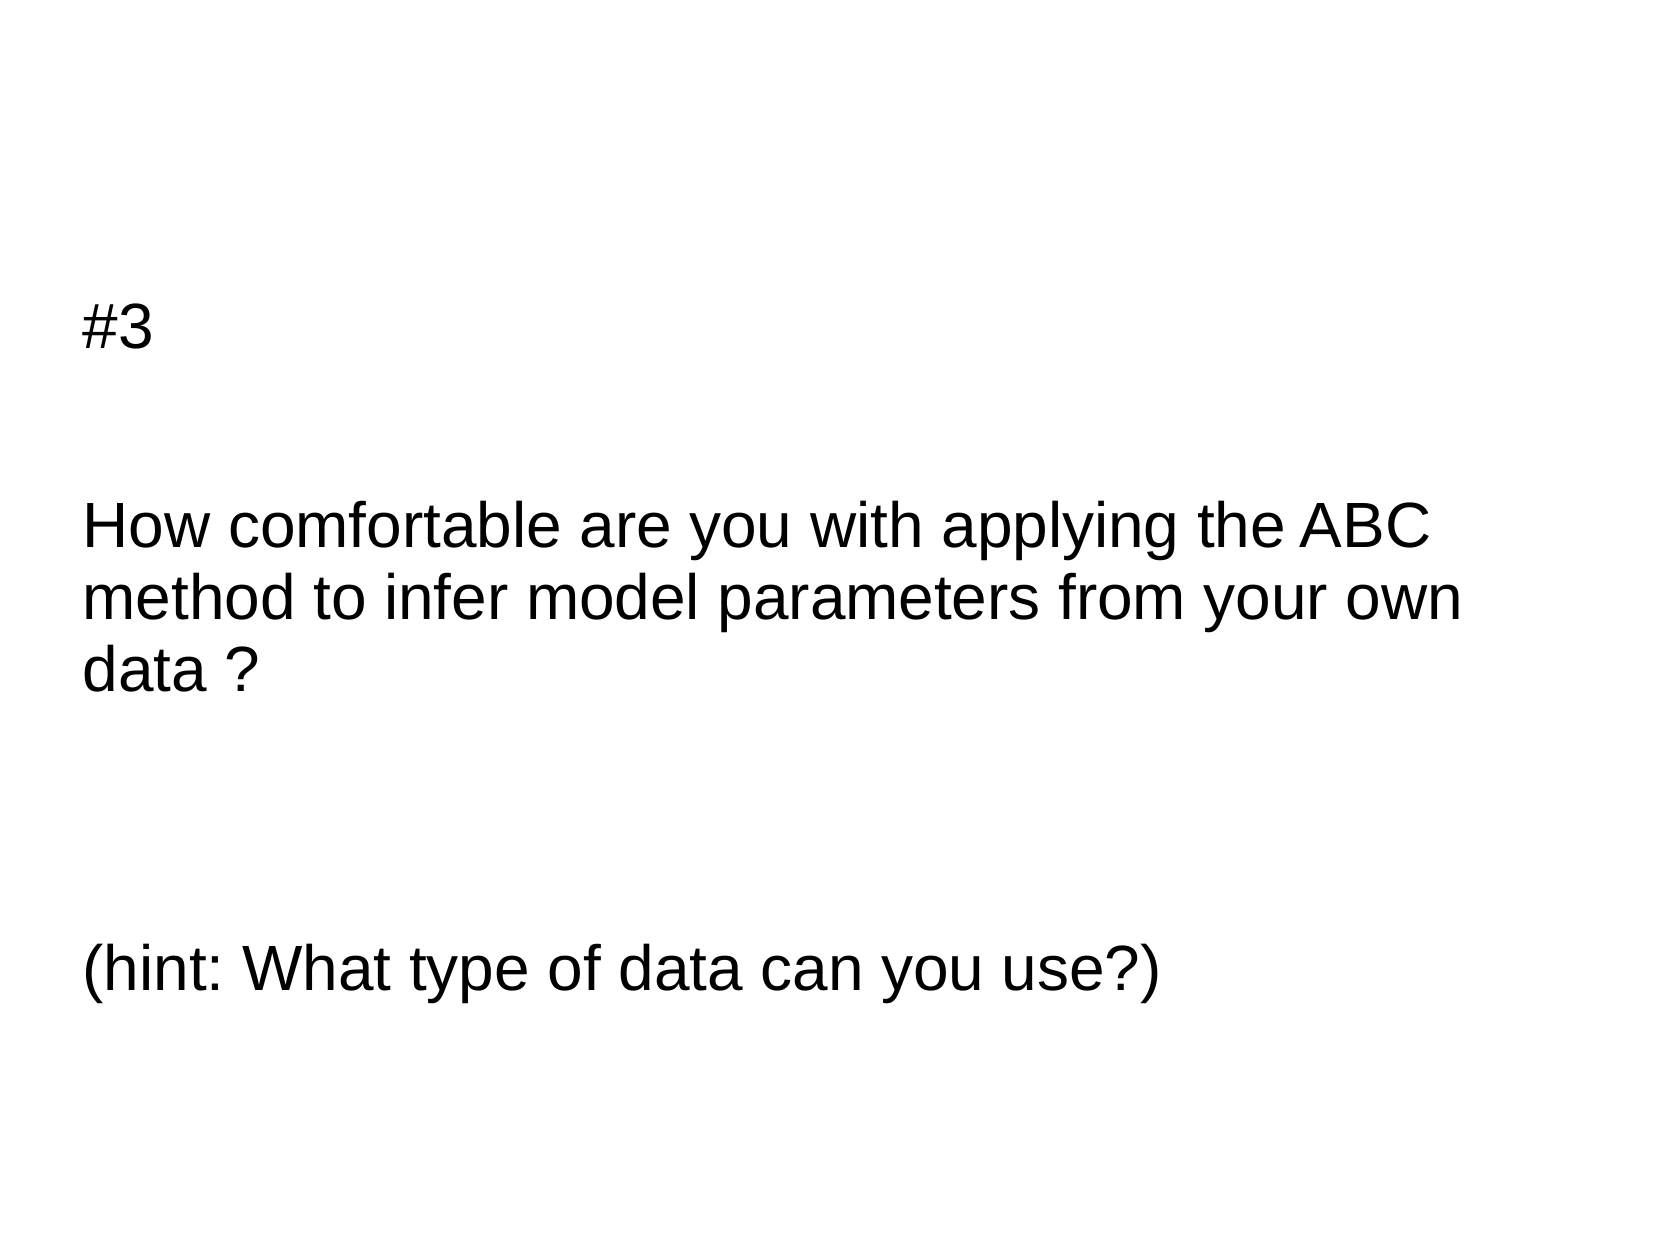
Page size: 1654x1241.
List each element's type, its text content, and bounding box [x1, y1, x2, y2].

list #3 How comfortable are you with applying the ABC method to infer model parameters from your own data ? (hint: What type of data can you use?) [82, 290, 1571, 1010]
